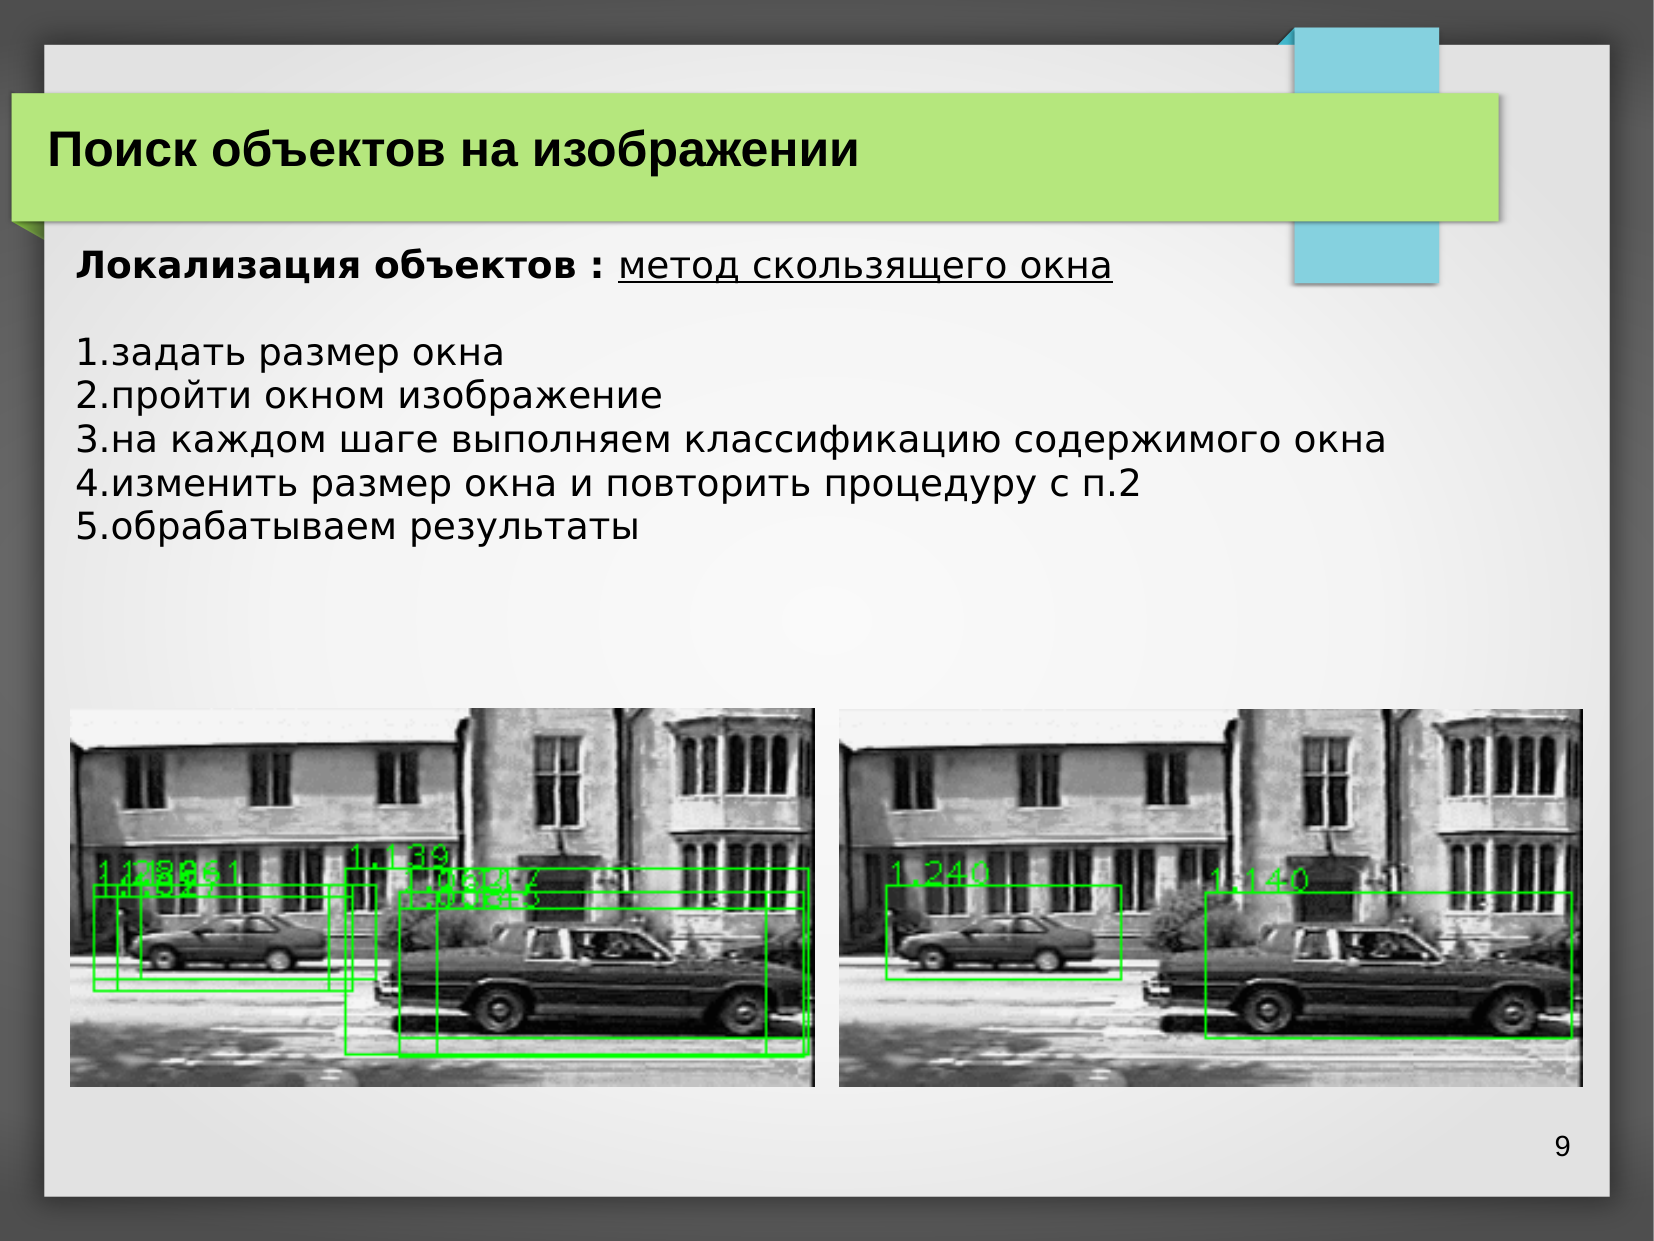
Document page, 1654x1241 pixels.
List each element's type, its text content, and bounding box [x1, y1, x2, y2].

title Поиск объектов на изображении [47, 120, 1004, 177]
picture [0, 0, 1654, 1241]
text_box Локализация объектов : метод скользящего окна 1.задать размер окна 2.пройти окном изображение 3.на каждом шаге выполняем классификацию содержимого окна 4.изменить размер окна и повторить процедуру с п.2 5.обрабатываем результаты [60, 236, 1453, 556]
